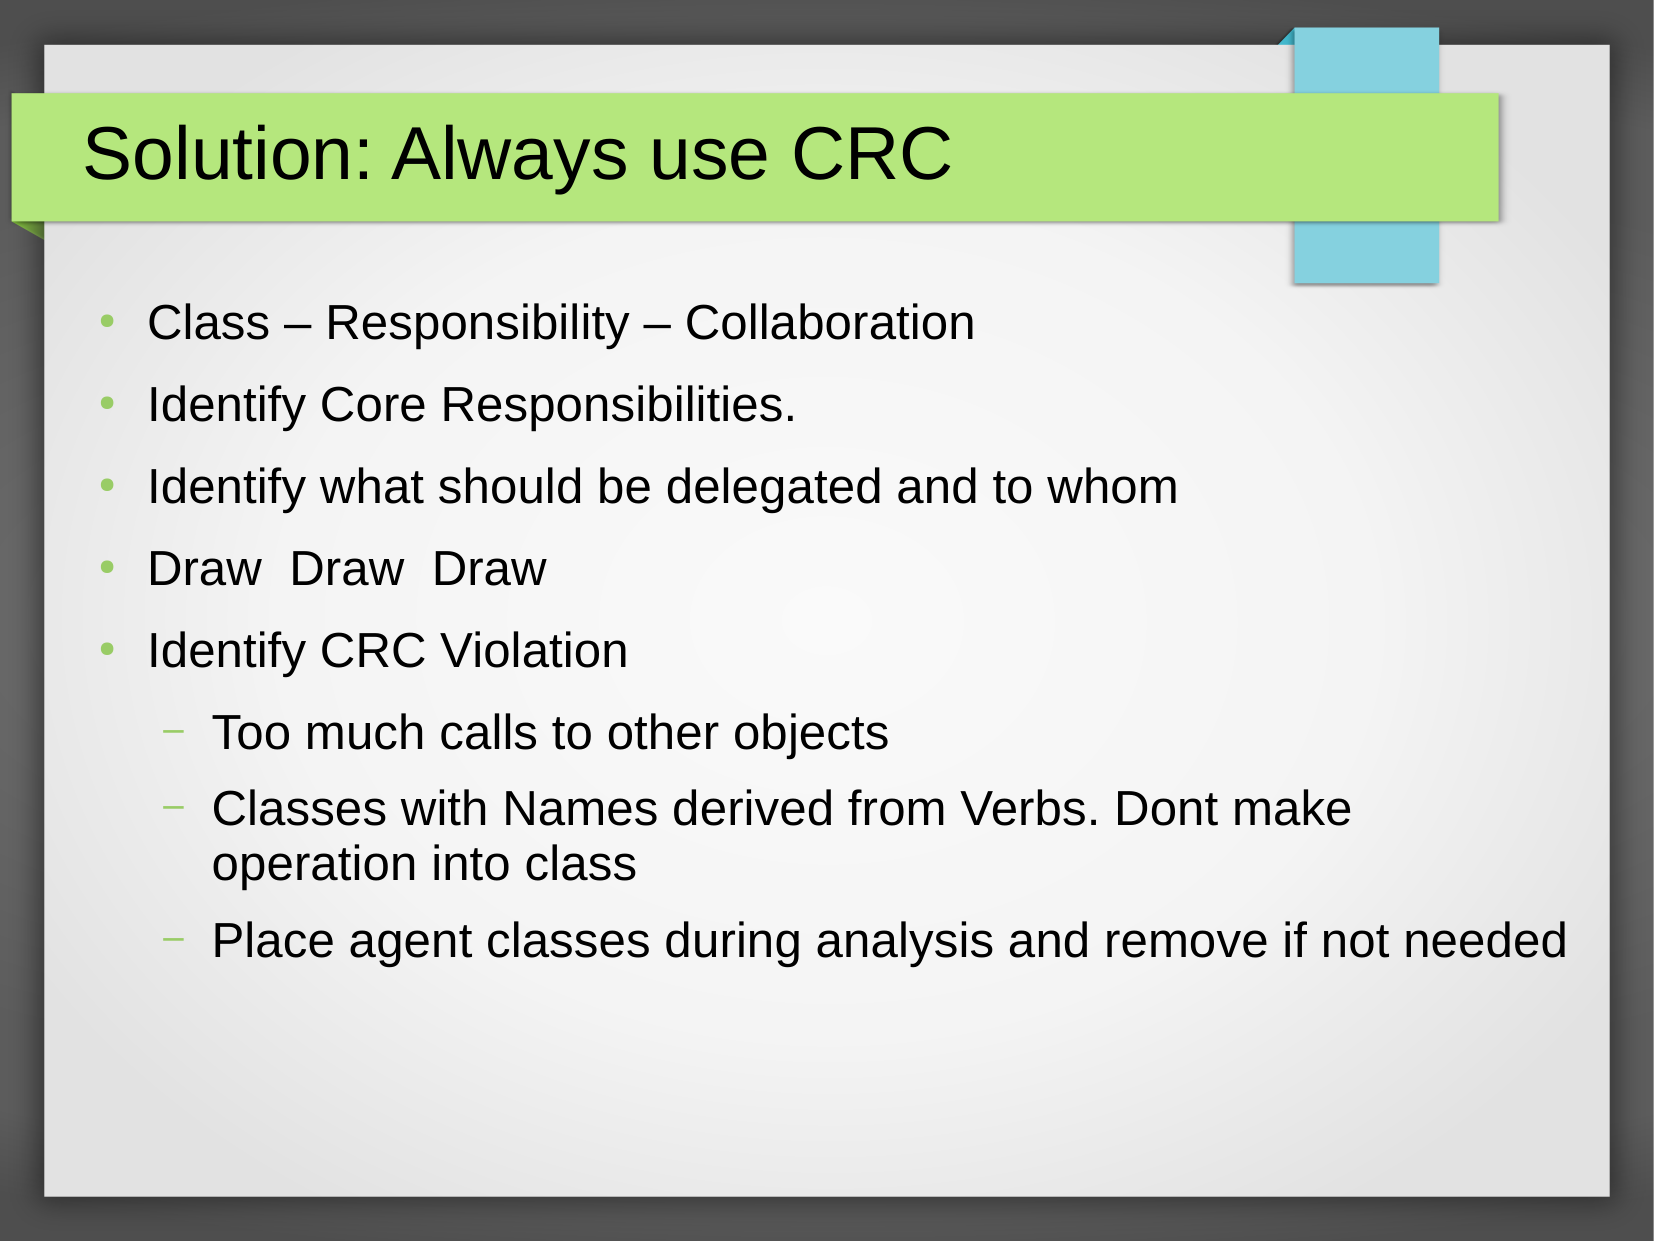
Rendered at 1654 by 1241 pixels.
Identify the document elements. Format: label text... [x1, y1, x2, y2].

list Class – Responsibility – Collaboration Identify Core Responsibilities. Identify what should be delegated and to whom Draw Draw Draw Identify CRC Violation Too much calls to other objects Classes with Names derived from Verbs. Dont make operation into class Place agent classes during analysis and remove if not needed [82, 295, 1571, 1015]
title Solution: Always use CRC [82, 94, 1264, 213]
picture [0, 0, 1654, 1241]
